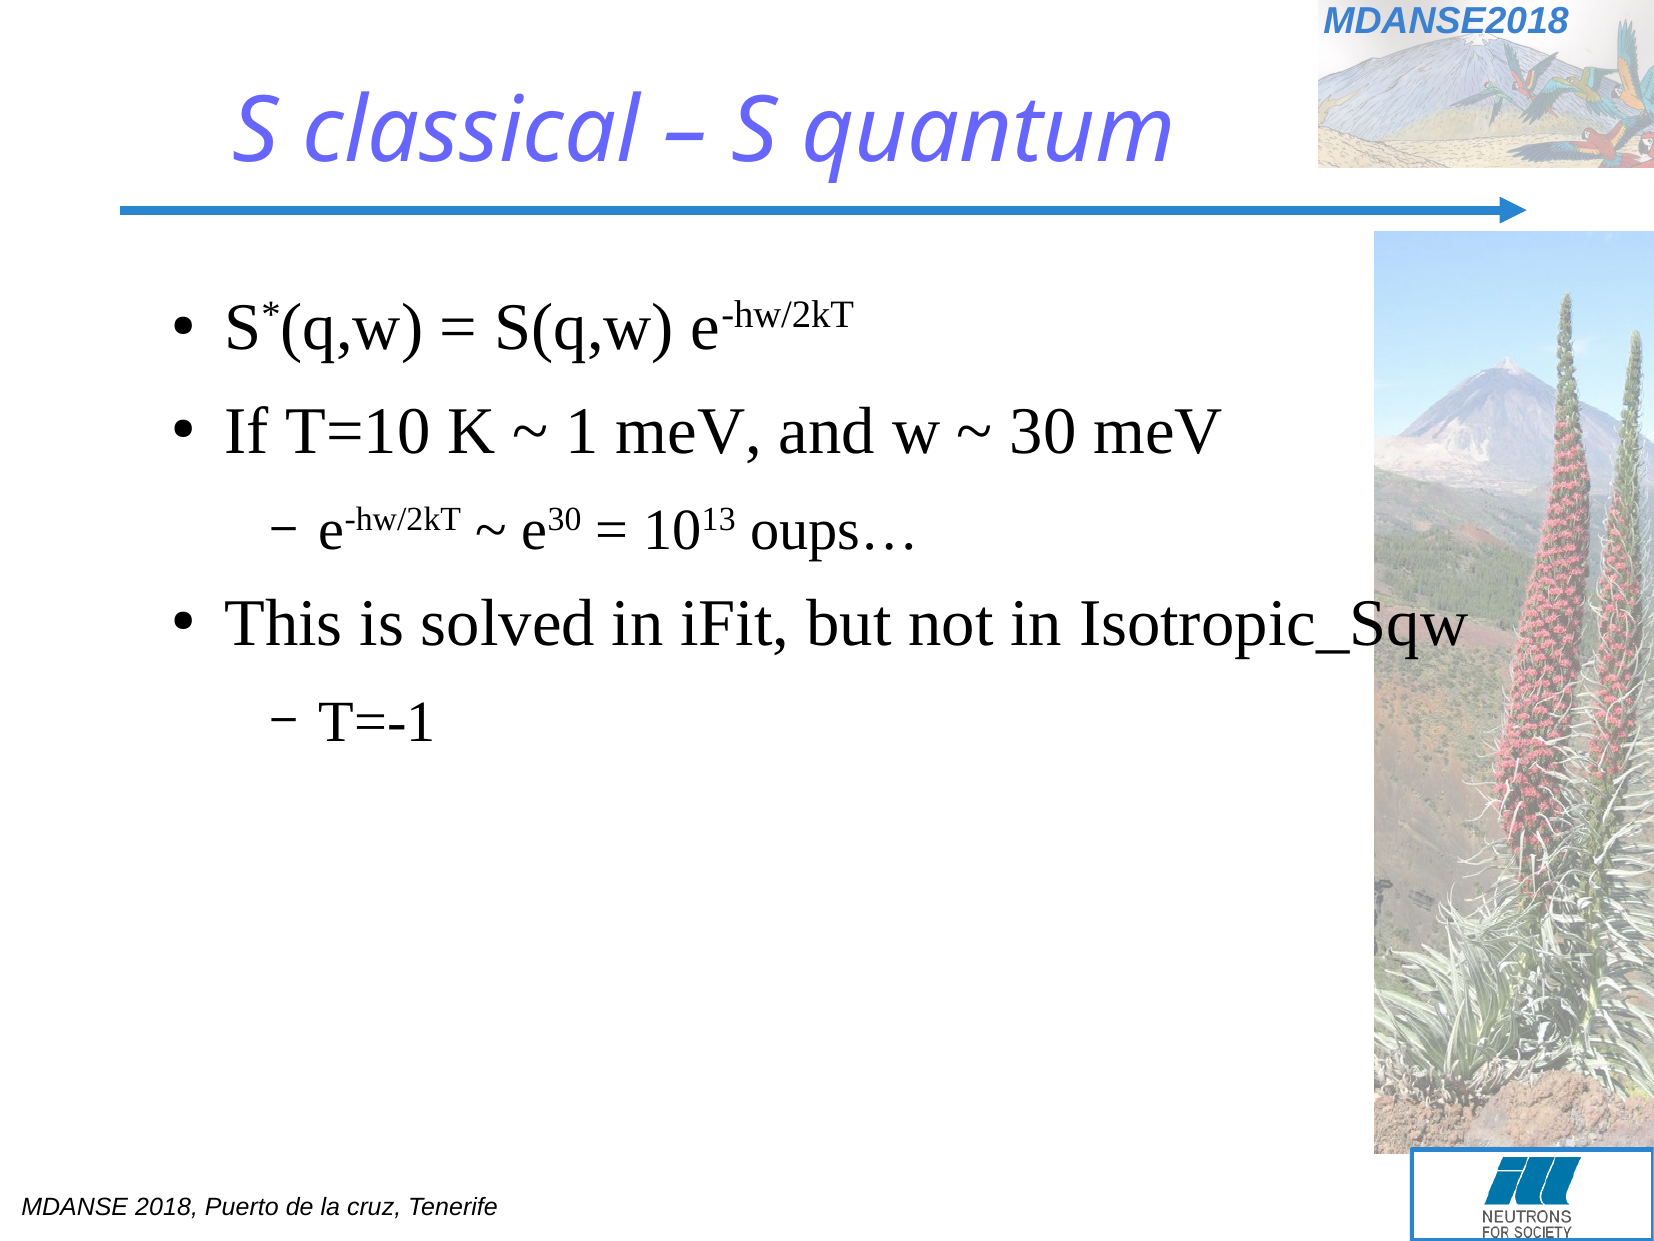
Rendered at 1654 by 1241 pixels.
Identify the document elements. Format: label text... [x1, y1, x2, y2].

picture [1479, 1153, 1583, 1241]
title S classical – S quantum [82, 49, 1328, 203]
list S*(q,w) = S(q,w) e-hw/2kT If T=10 K ~ 1 meV, and w ~ 30 meV e-hw/2kT ~ e30 = 1013 oups… This is solved in iFit, but not in Isotropic_Sqw T=-1 [82, 290, 1571, 1010]
